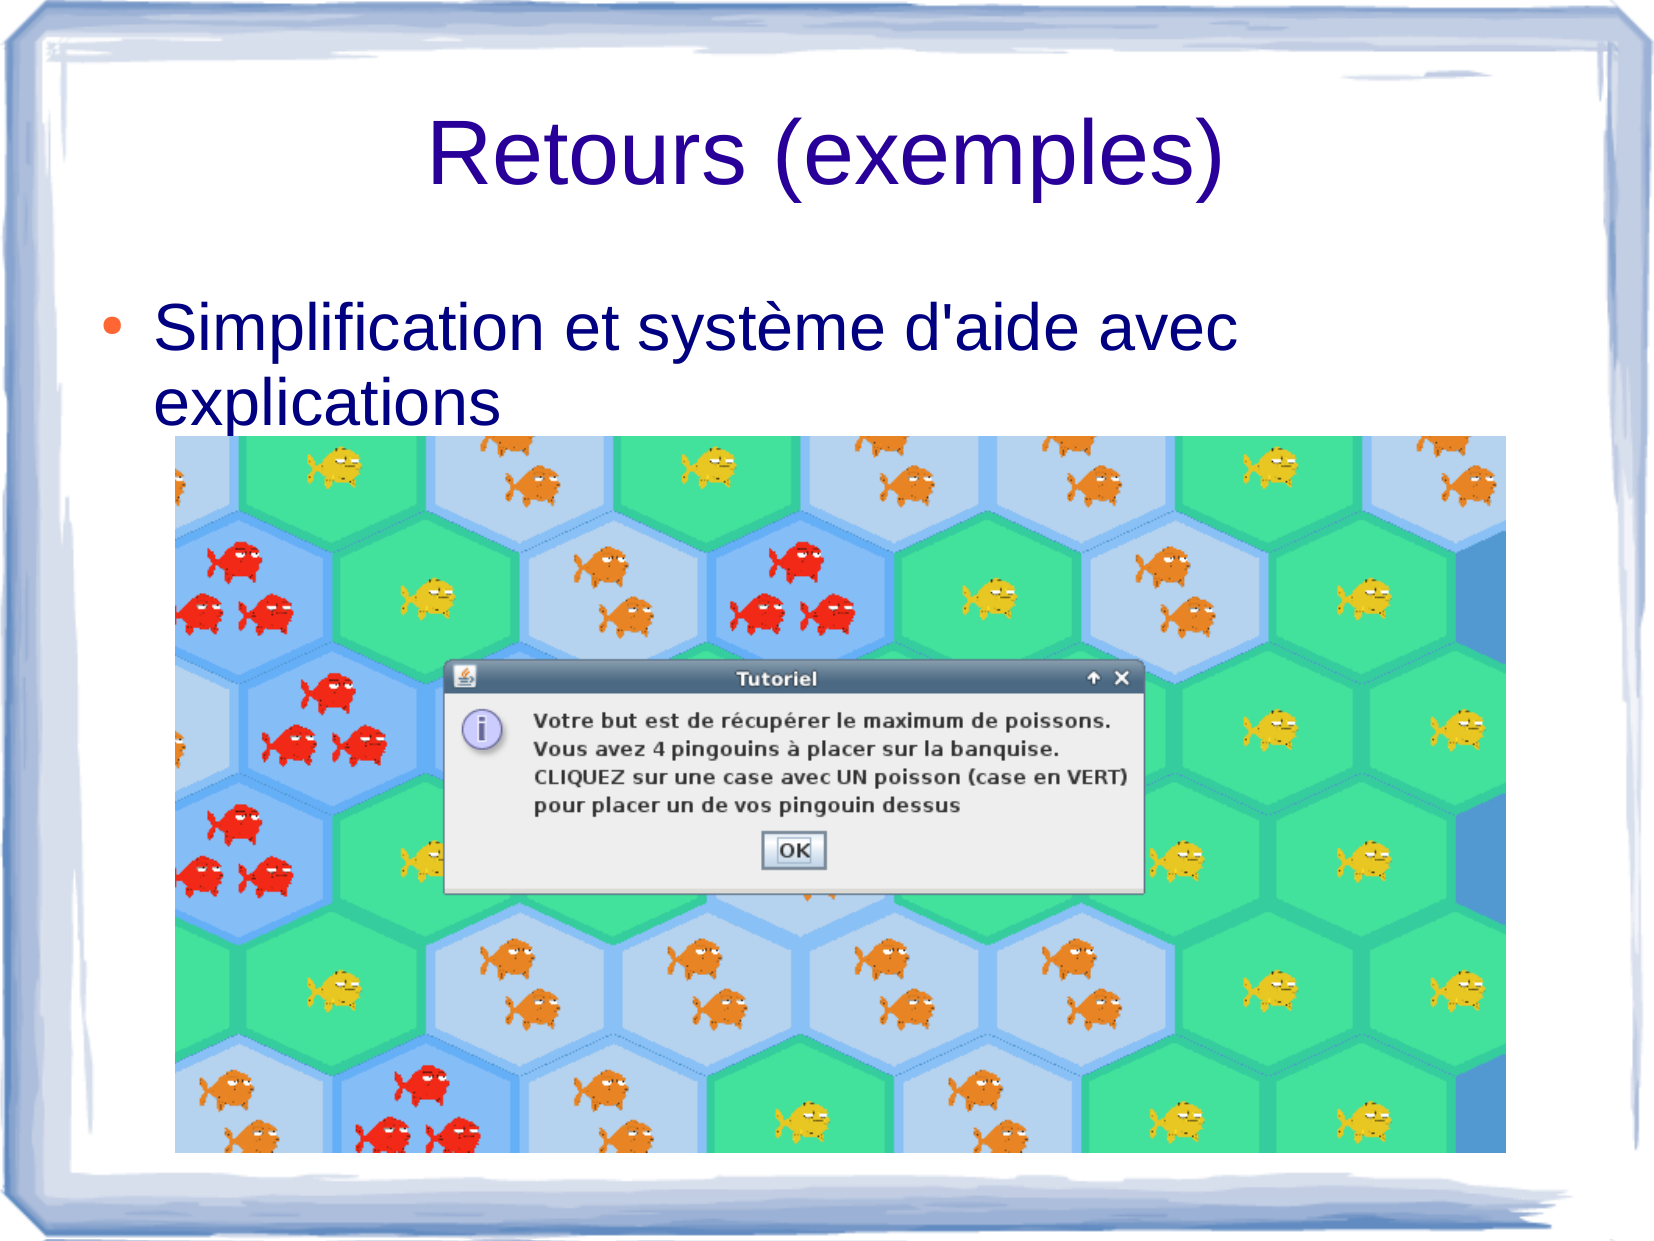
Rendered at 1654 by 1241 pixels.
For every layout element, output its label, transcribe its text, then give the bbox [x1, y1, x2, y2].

picture [0, 0, 1654, 1241]
list Simplification et système d'aide avec explications [82, 290, 1538, 995]
title Retours (exemples) [82, 49, 1571, 257]
